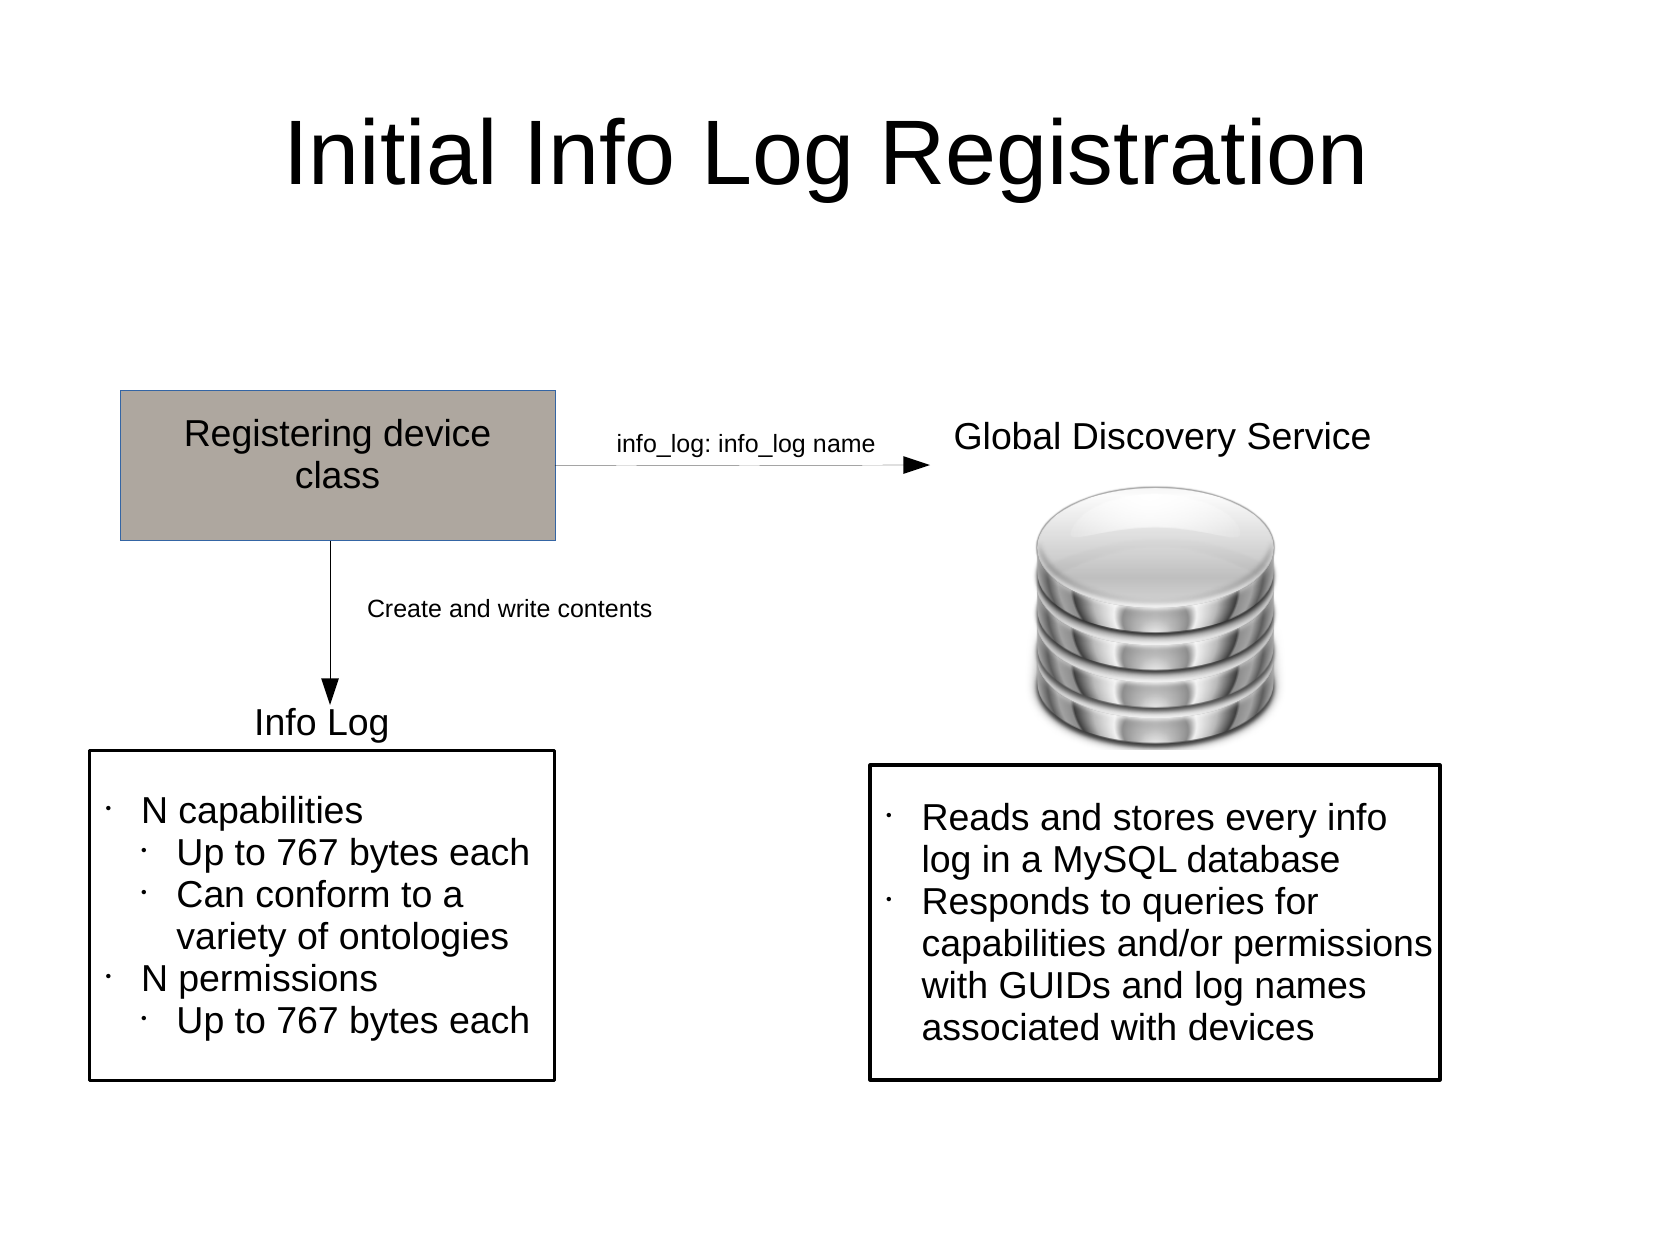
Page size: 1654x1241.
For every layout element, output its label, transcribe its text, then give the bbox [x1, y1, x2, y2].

text_box Create and write contents [345, 586, 676, 653]
text_box info_log: info_log name [540, 422, 961, 488]
picture [1020, 488, 1291, 751]
text_box Registering device class [120, 390, 556, 541]
text_box Global Discovery Service [930, 408, 1396, 488]
text_box Info Log [89, 693, 555, 774]
text_box N capabilities Up to 767 bytes each Can conform to a variety of ontologies N permissions Up to 767 bytes each [89, 774, 555, 1081]
text_box Reads and stores every info log in a MySQL database Responds to queries for capabilities and/or permissions with GUIDs and log names associated with devices [870, 765, 1441, 1081]
title Initial Info Log Registration [82, 49, 1571, 257]
